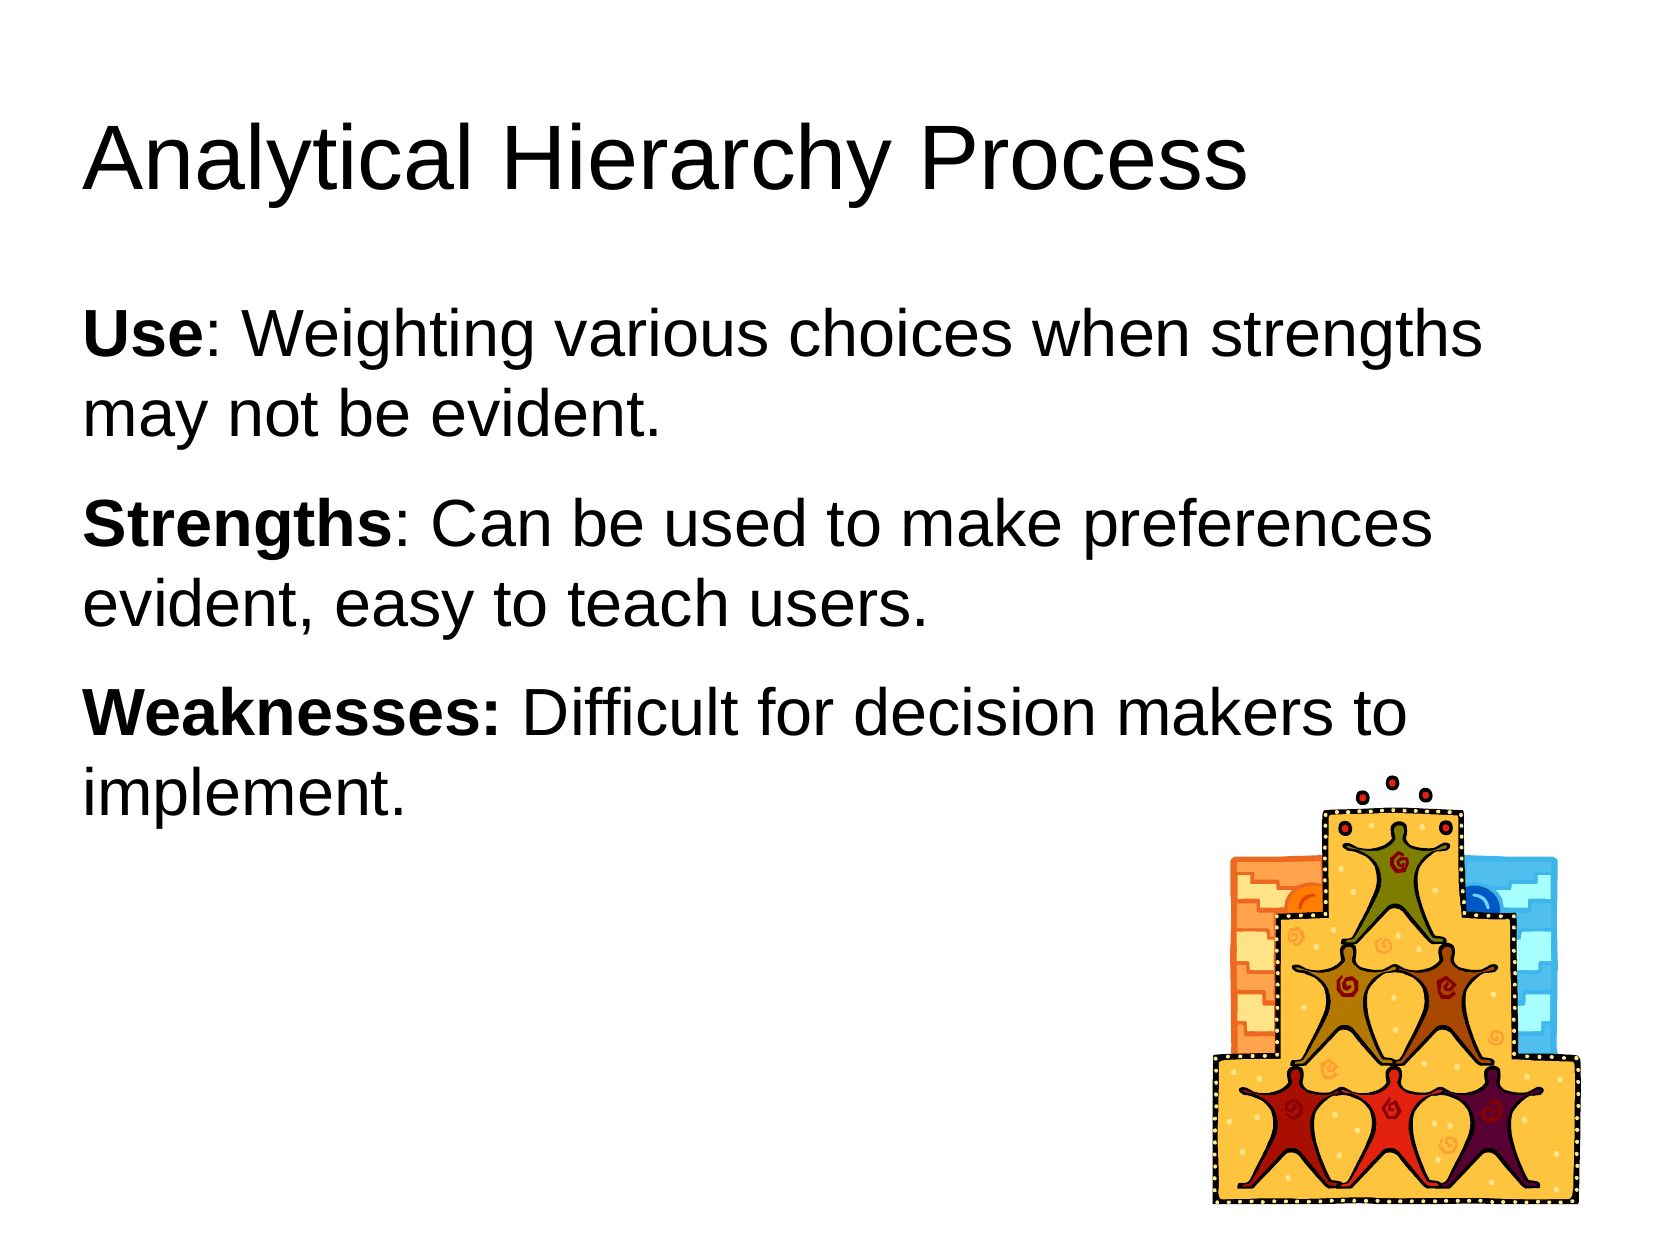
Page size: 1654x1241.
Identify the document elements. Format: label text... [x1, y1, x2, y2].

list Use: Weighting various choices when strengths may not be evident. Strengths: Can be used to make preferences evident, easy to teach users. Weaknesses: Difficult for decision makers to implement. [82, 290, 1571, 1010]
picture [1212, 771, 1585, 1208]
title Analytical Hierarchy Process [82, 49, 1571, 257]
